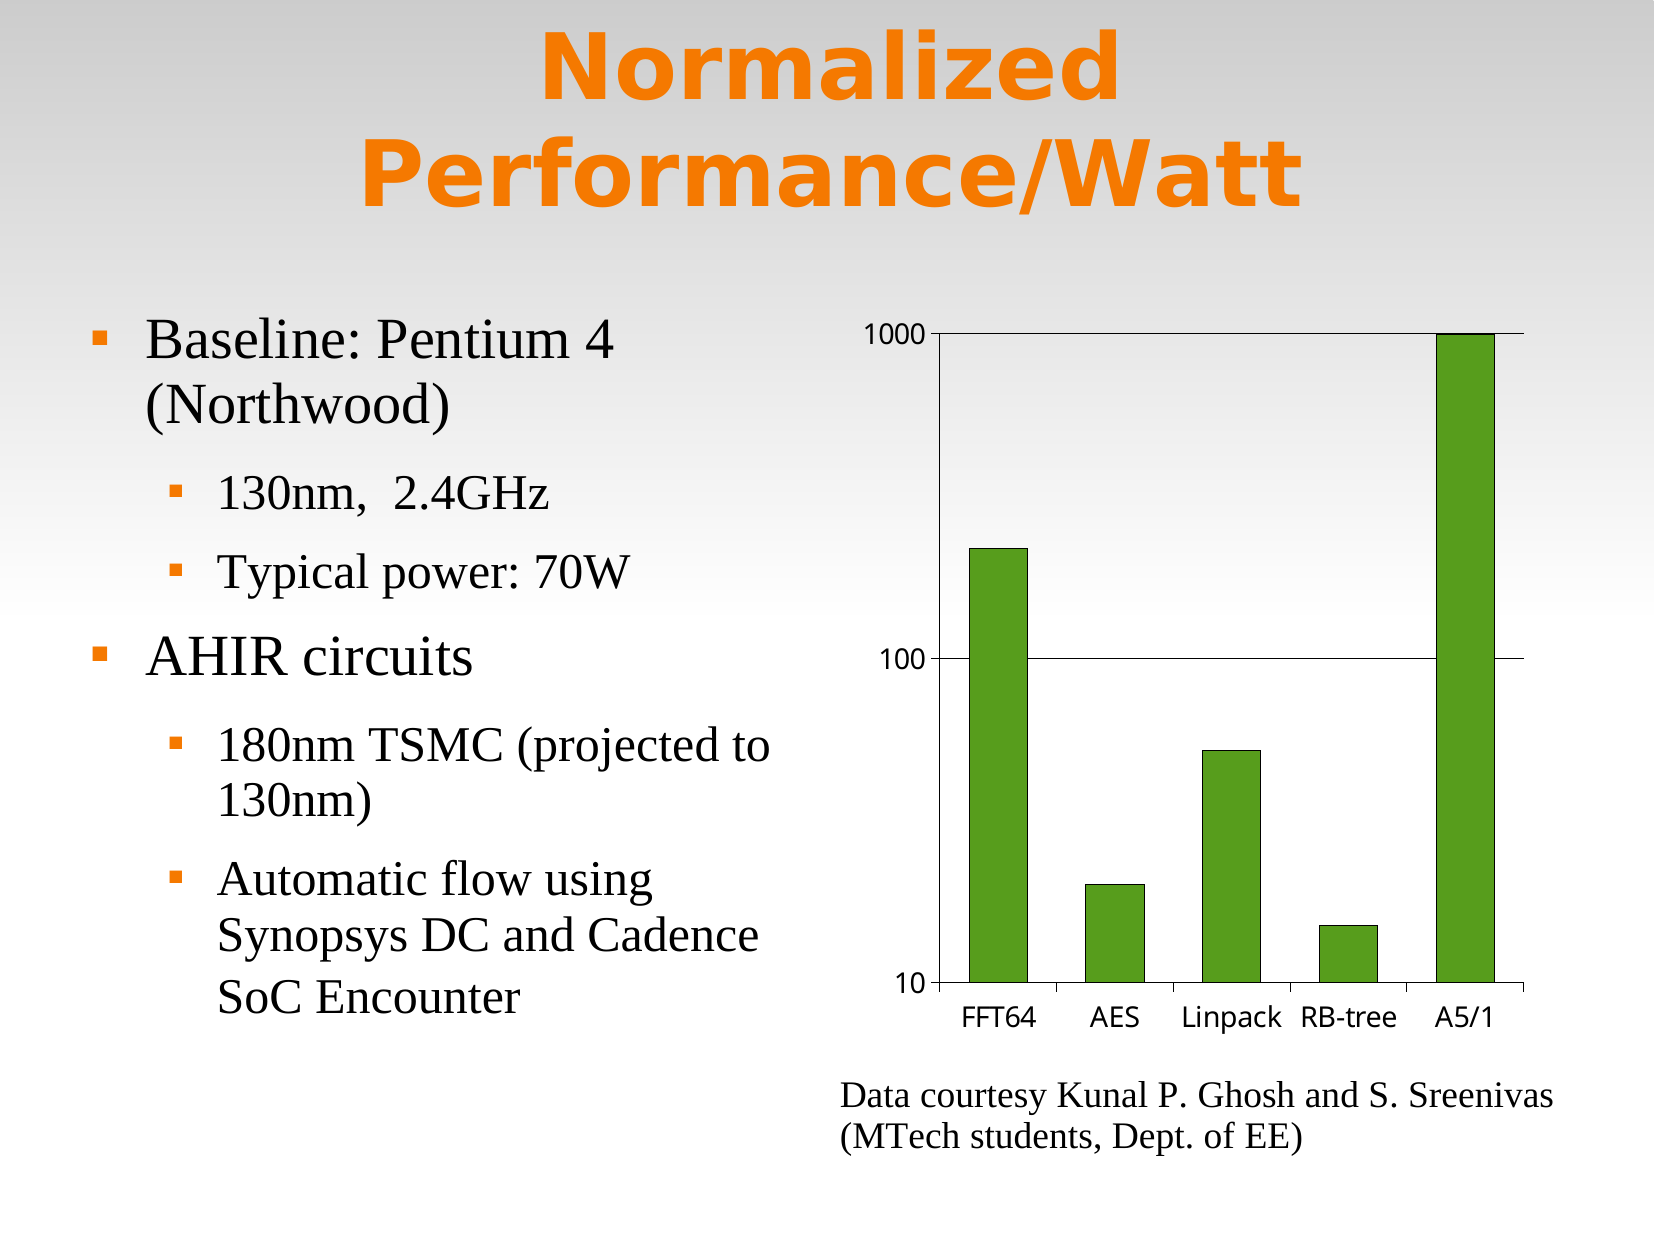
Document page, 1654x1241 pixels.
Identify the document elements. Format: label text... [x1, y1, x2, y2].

title Normalized Performance/Watt [86, 14, 1576, 229]
list Baseline: Pentium 4 (Northwood) 130nm, 2.4GHz Typical power: 70W AHIR circuits 180nm TSMC (projected to 130nm) Automatic flow using Synopsys DC and Cadence SoC Encounter [75, 306, 802, 1126]
chart [848, 300, 1538, 1051]
text_box Data courtesy Kunal P. Ghosh and S. Sreenivas (MTech students, Dept. of EE) [825, 1066, 1576, 1173]
